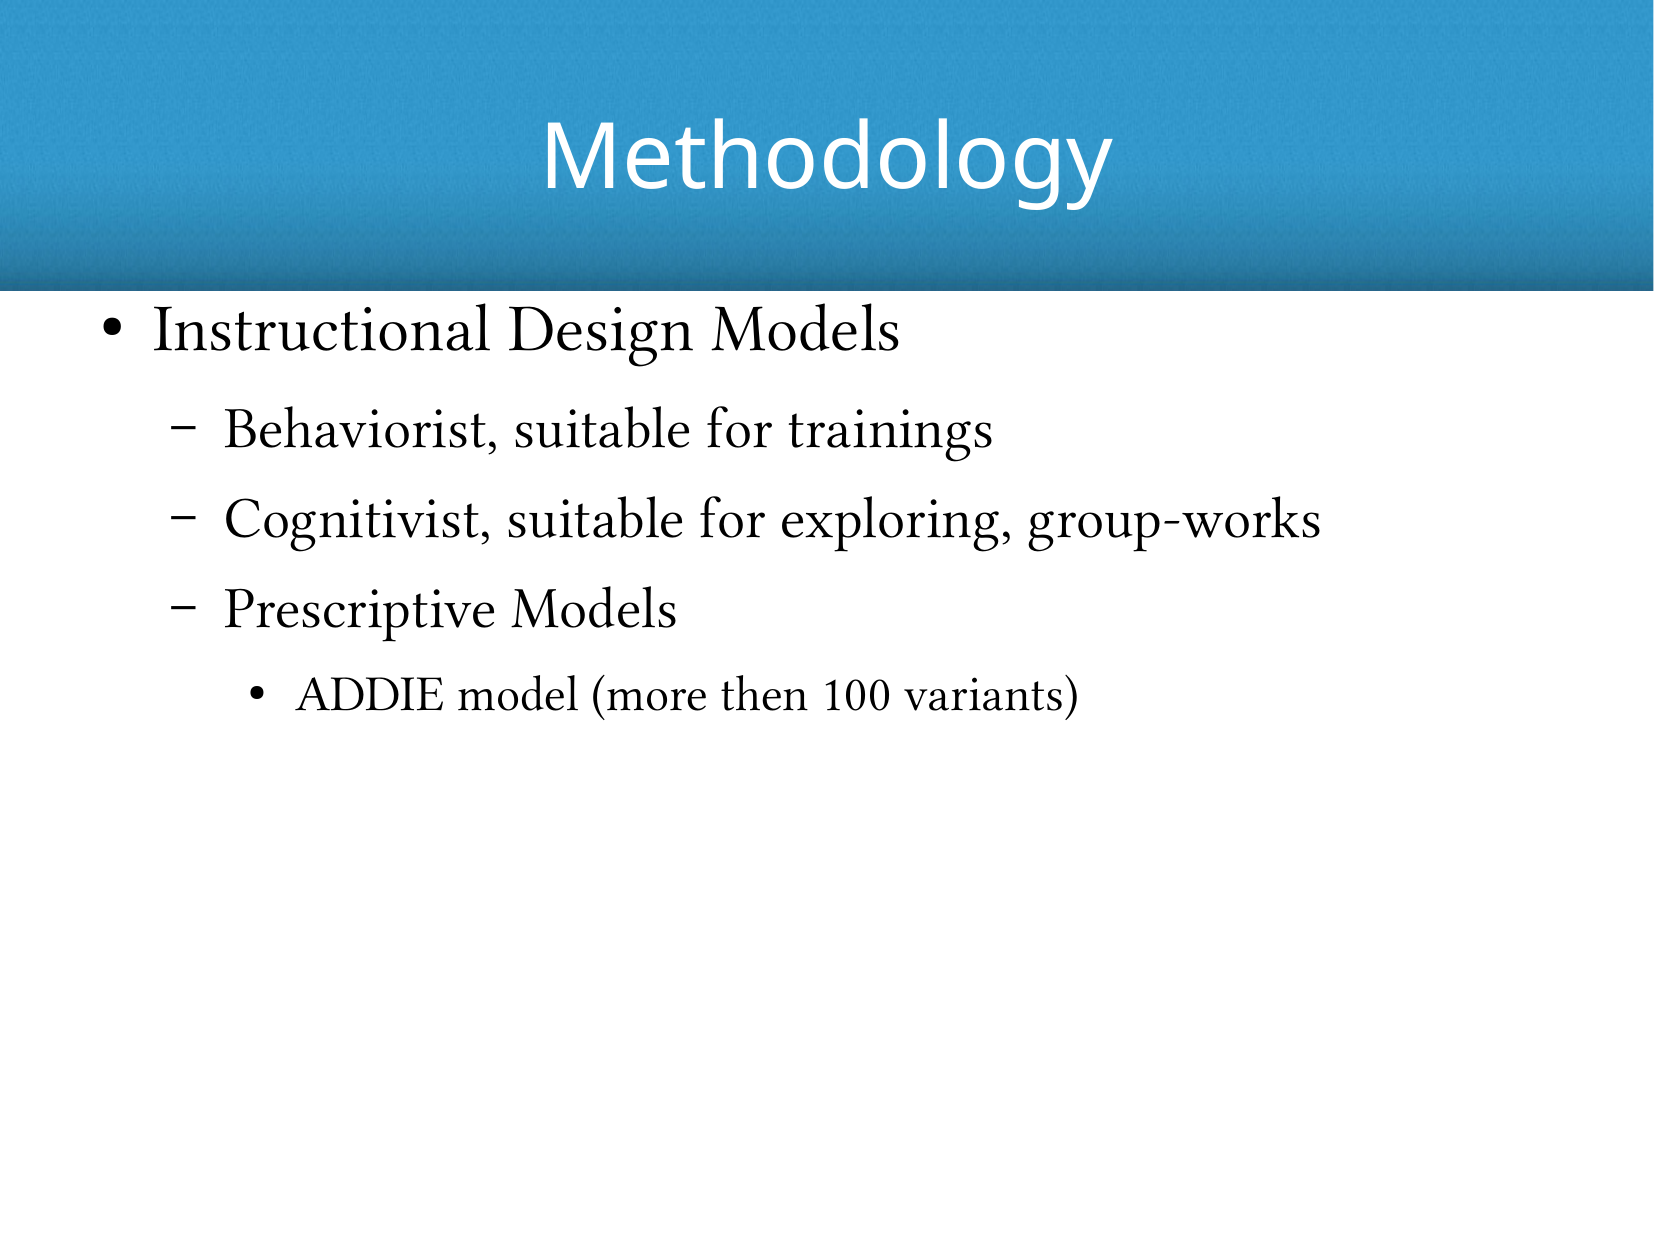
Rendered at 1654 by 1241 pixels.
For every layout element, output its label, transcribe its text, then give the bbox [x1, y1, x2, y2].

title Methodology [82, 49, 1571, 257]
picture [0, 0, 1654, 291]
list Instructional Design Models Behaviorist, suitable for trainings Cognitivist, suitable for exploring, group-works Prescriptive Models ADDIE model (more then 100 variants) [82, 290, 1538, 1010]
